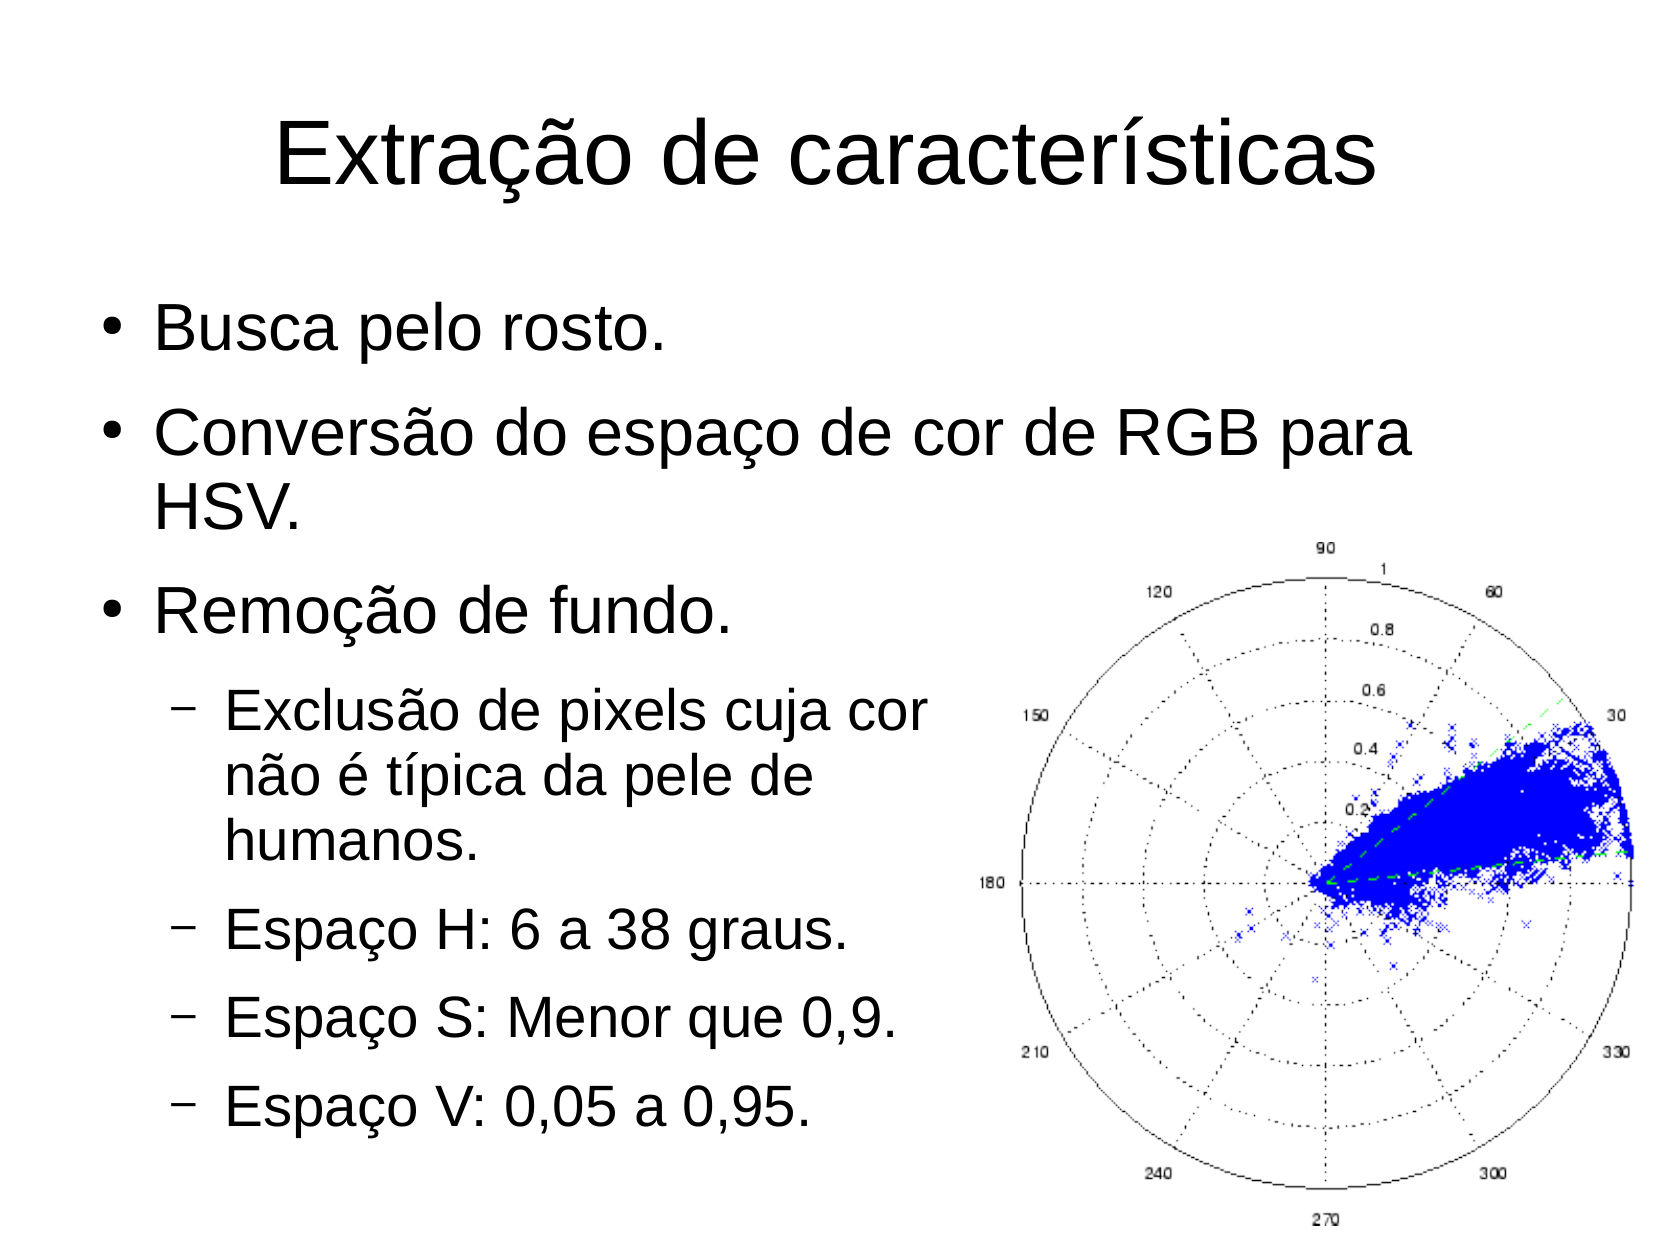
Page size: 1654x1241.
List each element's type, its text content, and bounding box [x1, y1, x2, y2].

title Extração de características [82, 49, 1571, 257]
picture [980, 542, 1654, 1226]
list Busca pelo rosto. Conversão do espaço de cor de RGB para HSV. Remoção de fundo. Exclusão de pixels cuja cor não é típica da pele de humanos. Espaço H: 6 a 38 graus. Espaço S: Menor que 0,9. Espaço V: 0,05 a 0,95. [82, 290, 1538, 1182]
